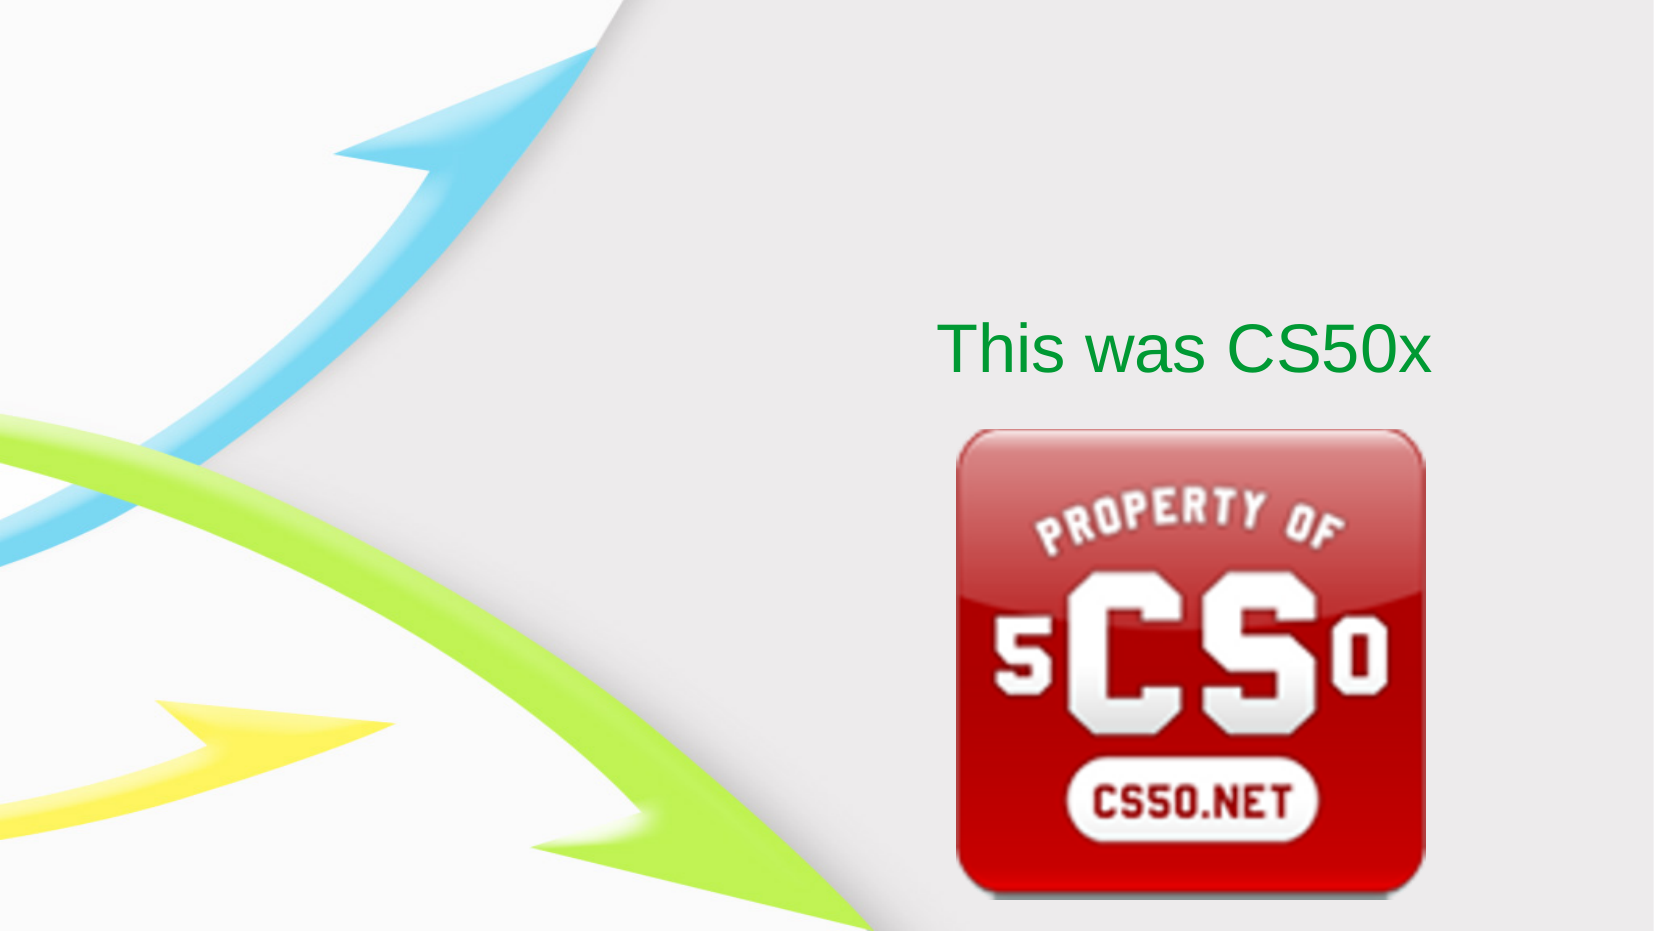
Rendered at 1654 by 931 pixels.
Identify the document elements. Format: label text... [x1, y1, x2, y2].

title This was CS50x [631, 248, 1654, 448]
picture [0, 0, 1654, 931]
